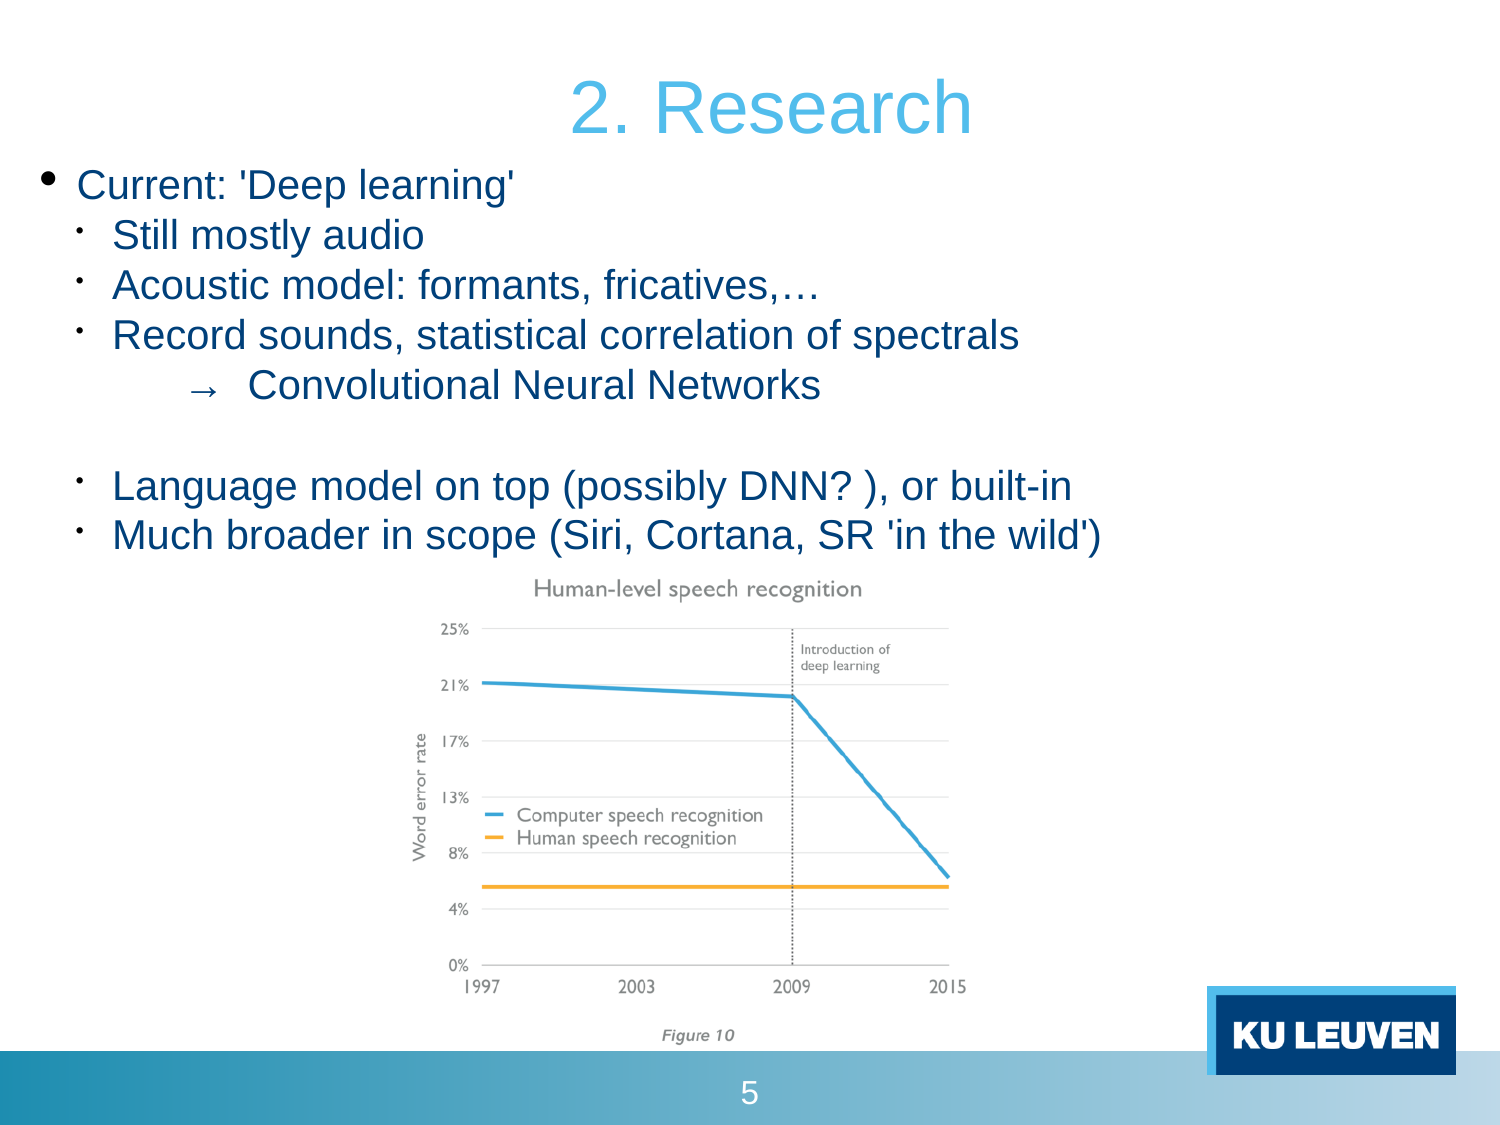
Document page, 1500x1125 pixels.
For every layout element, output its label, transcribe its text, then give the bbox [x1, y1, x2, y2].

text_box Current: 'Deep learning' Still mostly audio Acoustic model: formants, fricatives,… Record sounds, statistical correlation of spectrals → Convolutional Neural Networks Language model on top (possibly DNN? ), or built-in Much broader in scope (Siri, Cortana, SR 'in the wild') [41, 158, 1483, 945]
text_box <number> [0, 1051, 1500, 1125]
text_box 2. Research [88, 29, 1456, 158]
picture [1207, 986, 1456, 1051]
picture [405, 571, 974, 1051]
